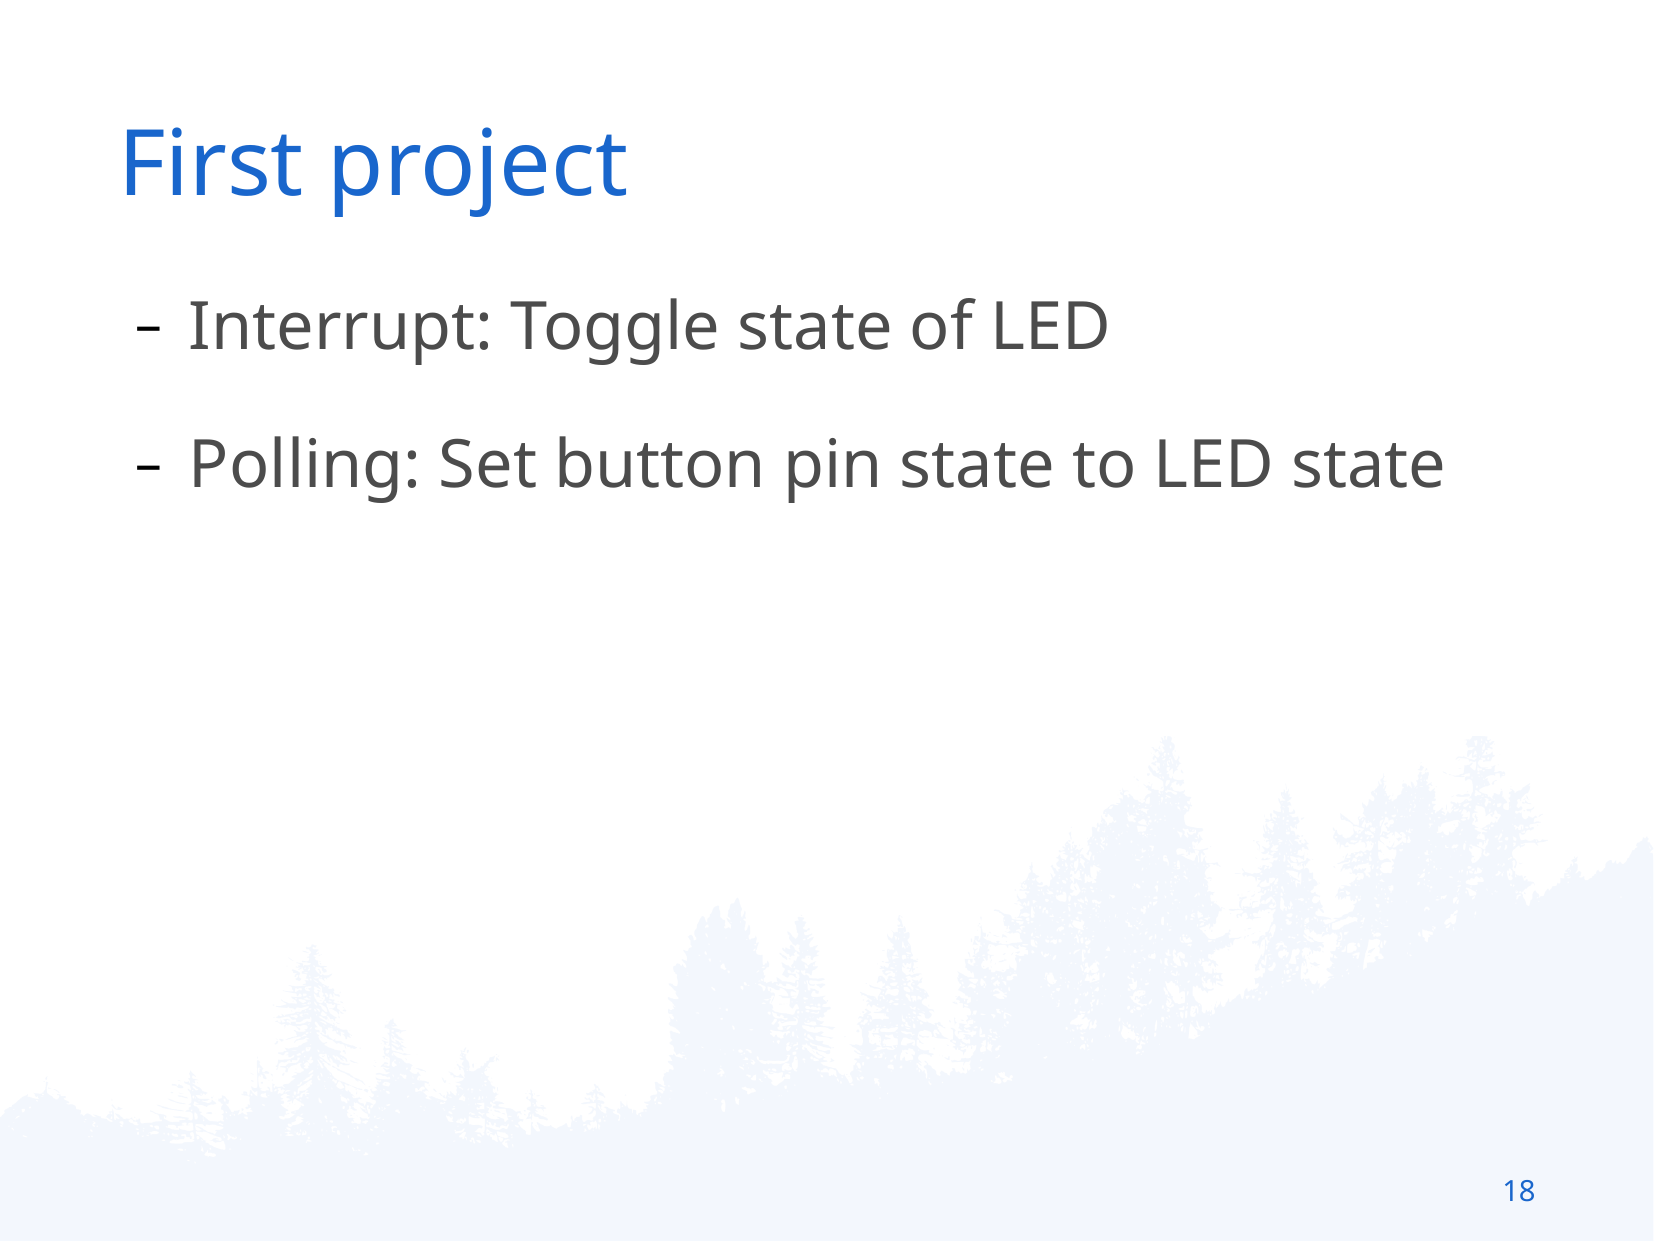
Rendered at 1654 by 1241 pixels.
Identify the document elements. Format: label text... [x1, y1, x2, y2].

picture [0, 736, 1654, 1241]
list Interrupt: Toggle state of LED Polling: Set button pin state to LED state [118, 259, 1536, 980]
title First project [118, 88, 1536, 231]
